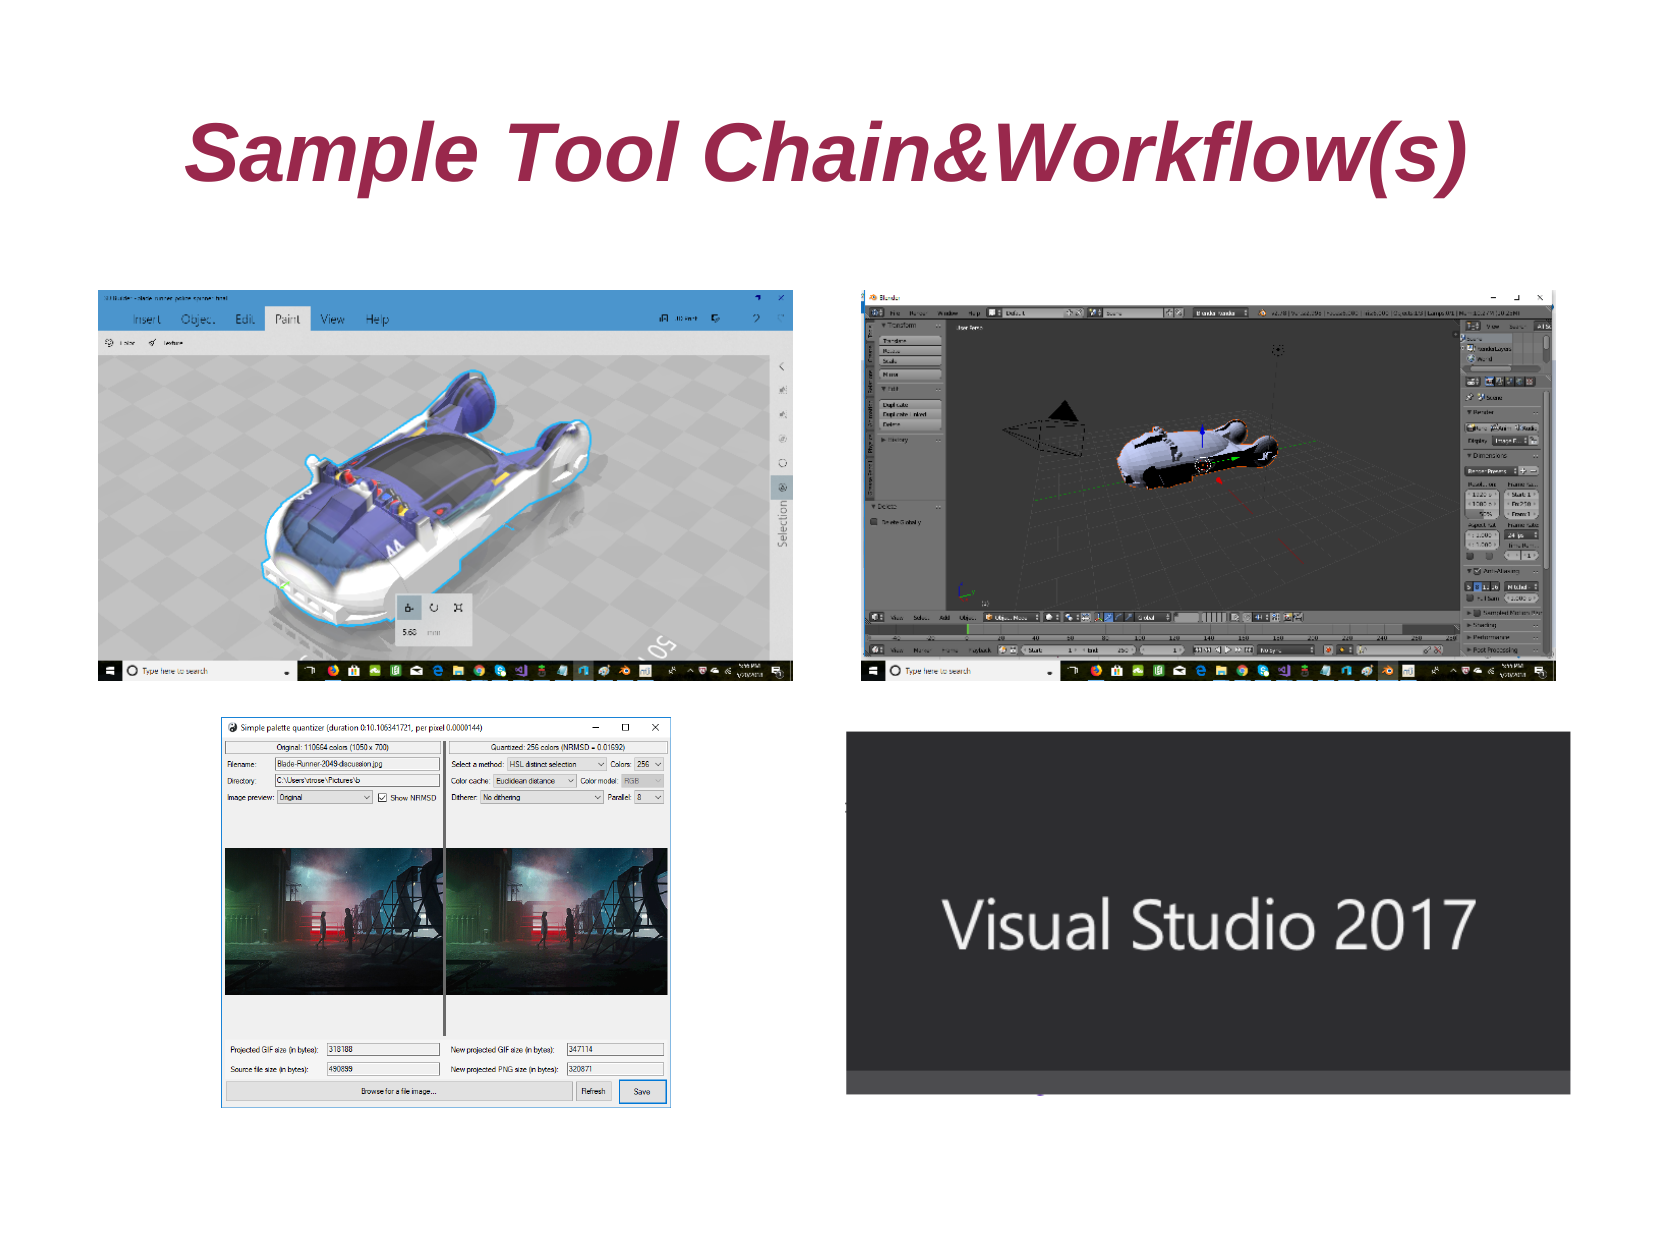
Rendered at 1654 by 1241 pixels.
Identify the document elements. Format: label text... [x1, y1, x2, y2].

picture [845, 729, 1572, 1096]
picture [221, 717, 671, 1109]
title Sample Tool Chain&Workflow(s) [82, 49, 1571, 257]
picture [98, 290, 793, 681]
picture [861, 290, 1556, 681]
